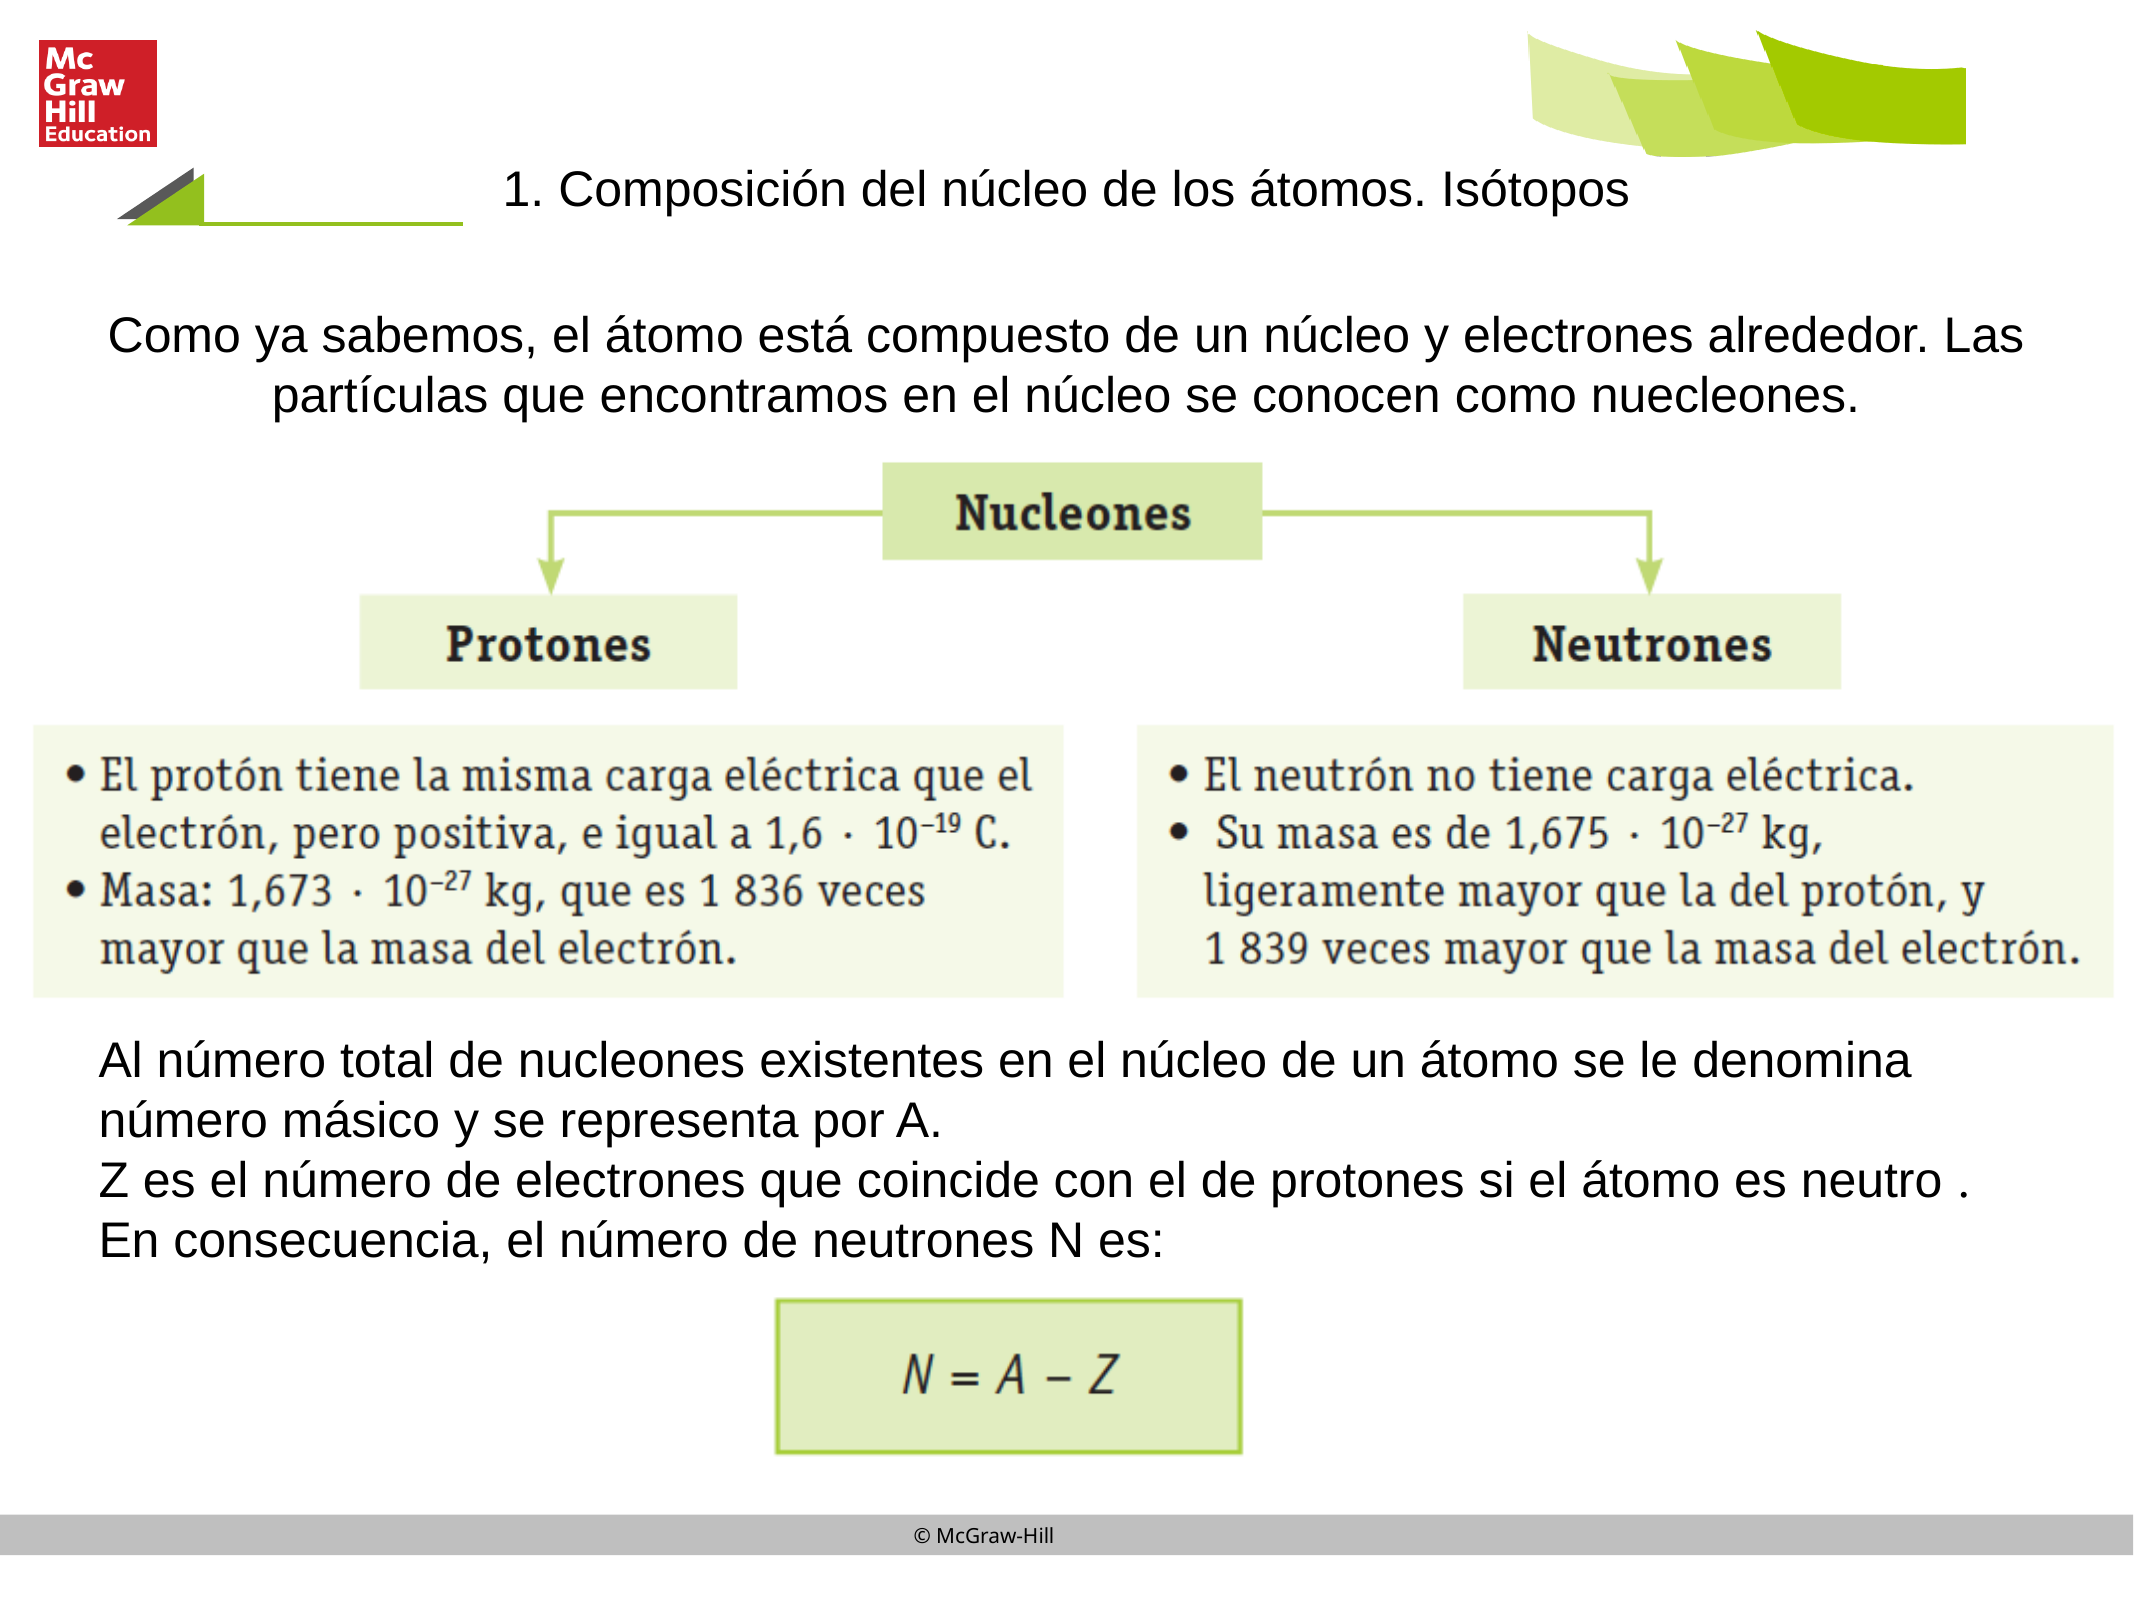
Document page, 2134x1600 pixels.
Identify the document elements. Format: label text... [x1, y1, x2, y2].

picture [758, 1296, 1254, 1461]
text_box Al número total de nucleones existentes en el núcleo de un átomo se le denomina número másico y se representa por A. Z es el número de electrones que coincide con el de protones si el átomo es neutro . En consecuencia, el número de neutrones N es: [90, 1019, 2059, 1276]
text_box [0, 1514, 2134, 1556]
text_box © McGraw-Hill [707, 1514, 1261, 1555]
picture [39, 40, 157, 147]
text_box [116, 167, 205, 226]
picture [1387, 30, 1966, 157]
text_box Como ya sabemos, el átomo está compuesto de un núcleo y electrones alrededor. Las partículas que encontramos en el núcleo se conocen como nuecleones. [90, 293, 2044, 431]
picture [0, 449, 2134, 1025]
text_box 1. Composición del núcleo de los átomos. Isótopos [212, 148, 1922, 225]
